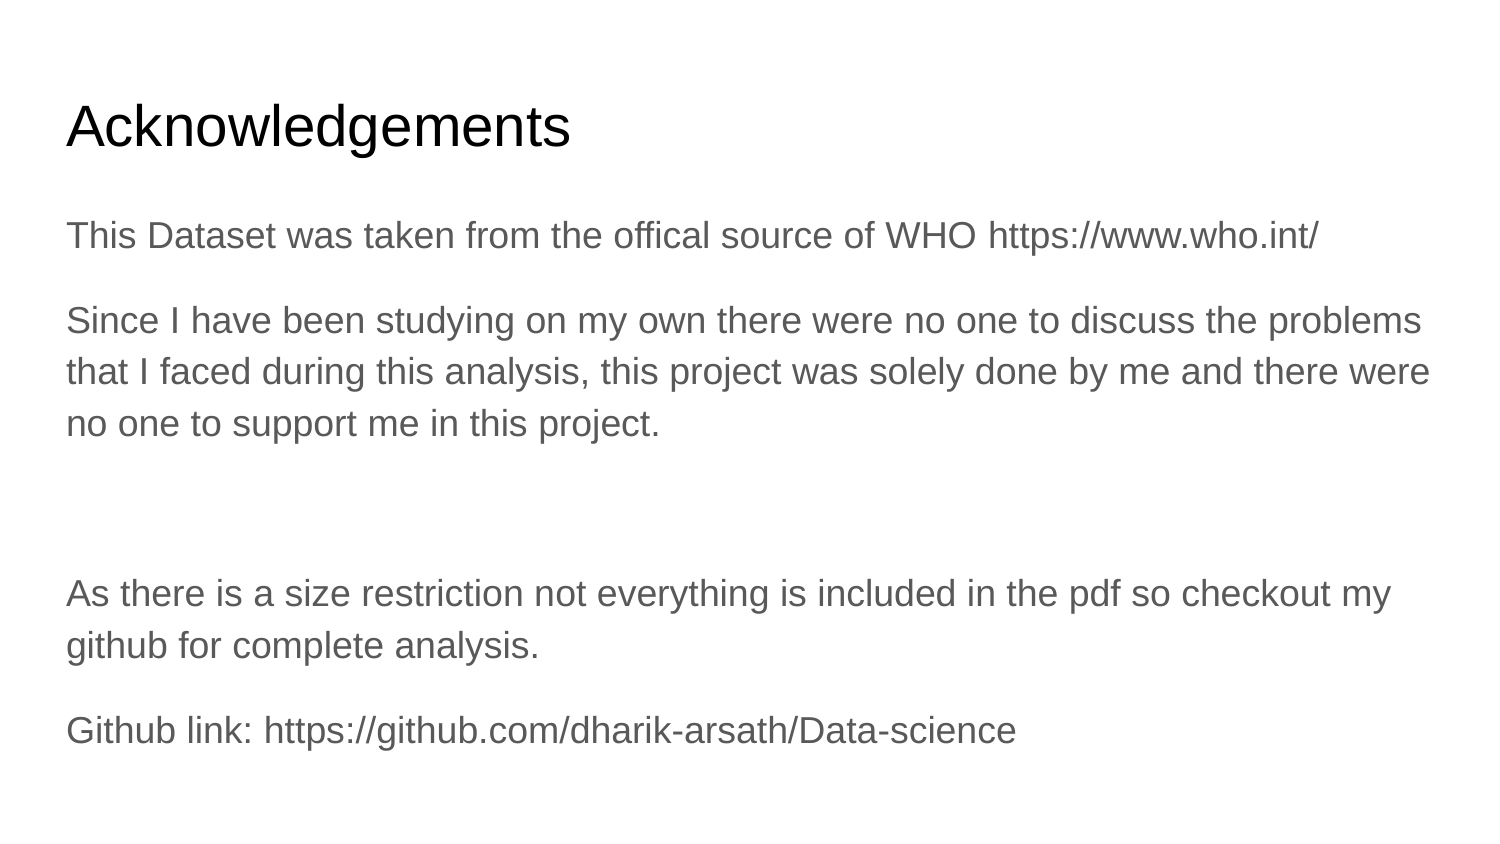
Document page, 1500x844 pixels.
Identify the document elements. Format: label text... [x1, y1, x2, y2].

title Acknowledgements [51, 72, 1449, 167]
list This Dataset was taken from the offical source of WHO https://www.who.int/ Since I have been studying on my own there were no one to discuss the problems that I faced during this analysis, this project was solely done by me and there were no one to support me in this project. As there is a size restriction not everything is included in the pdf so checkout my github for complete analysis. Github link: https://github.com/dharik-arsath/Data-science [51, 189, 1449, 750]
